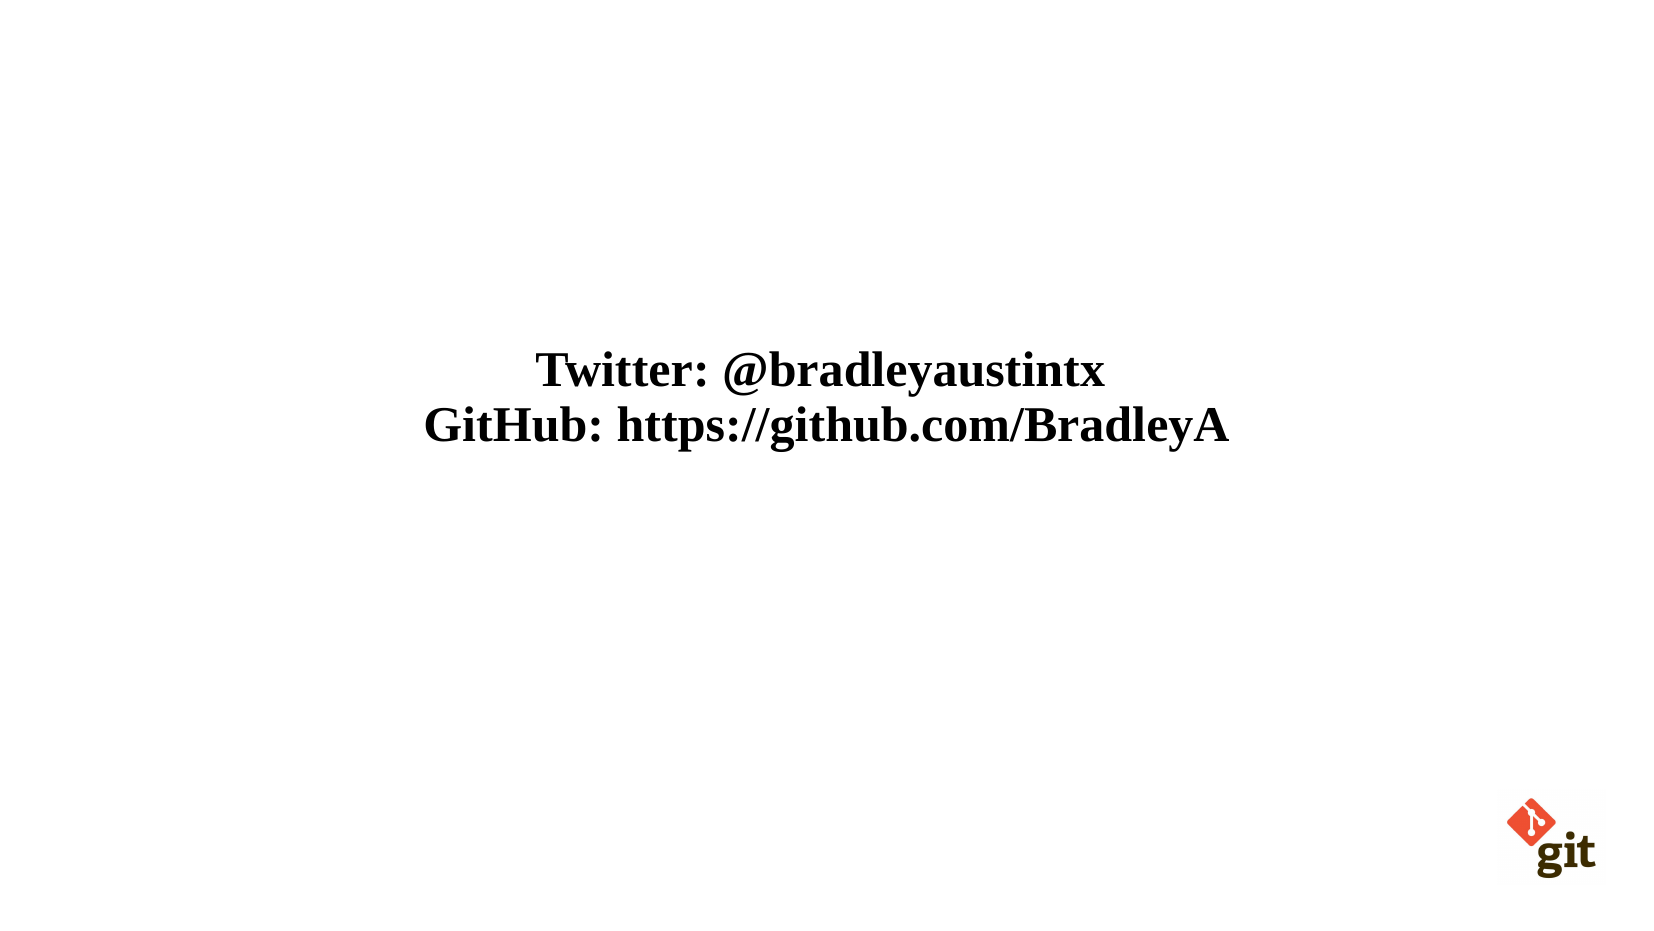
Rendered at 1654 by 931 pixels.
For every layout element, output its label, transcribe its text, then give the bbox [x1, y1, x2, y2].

picture [1497, 789, 1606, 886]
subtitle Twitter: @bradleyaustintx GitHub: https://github.com/BradleyA [82, 37, 1571, 757]
